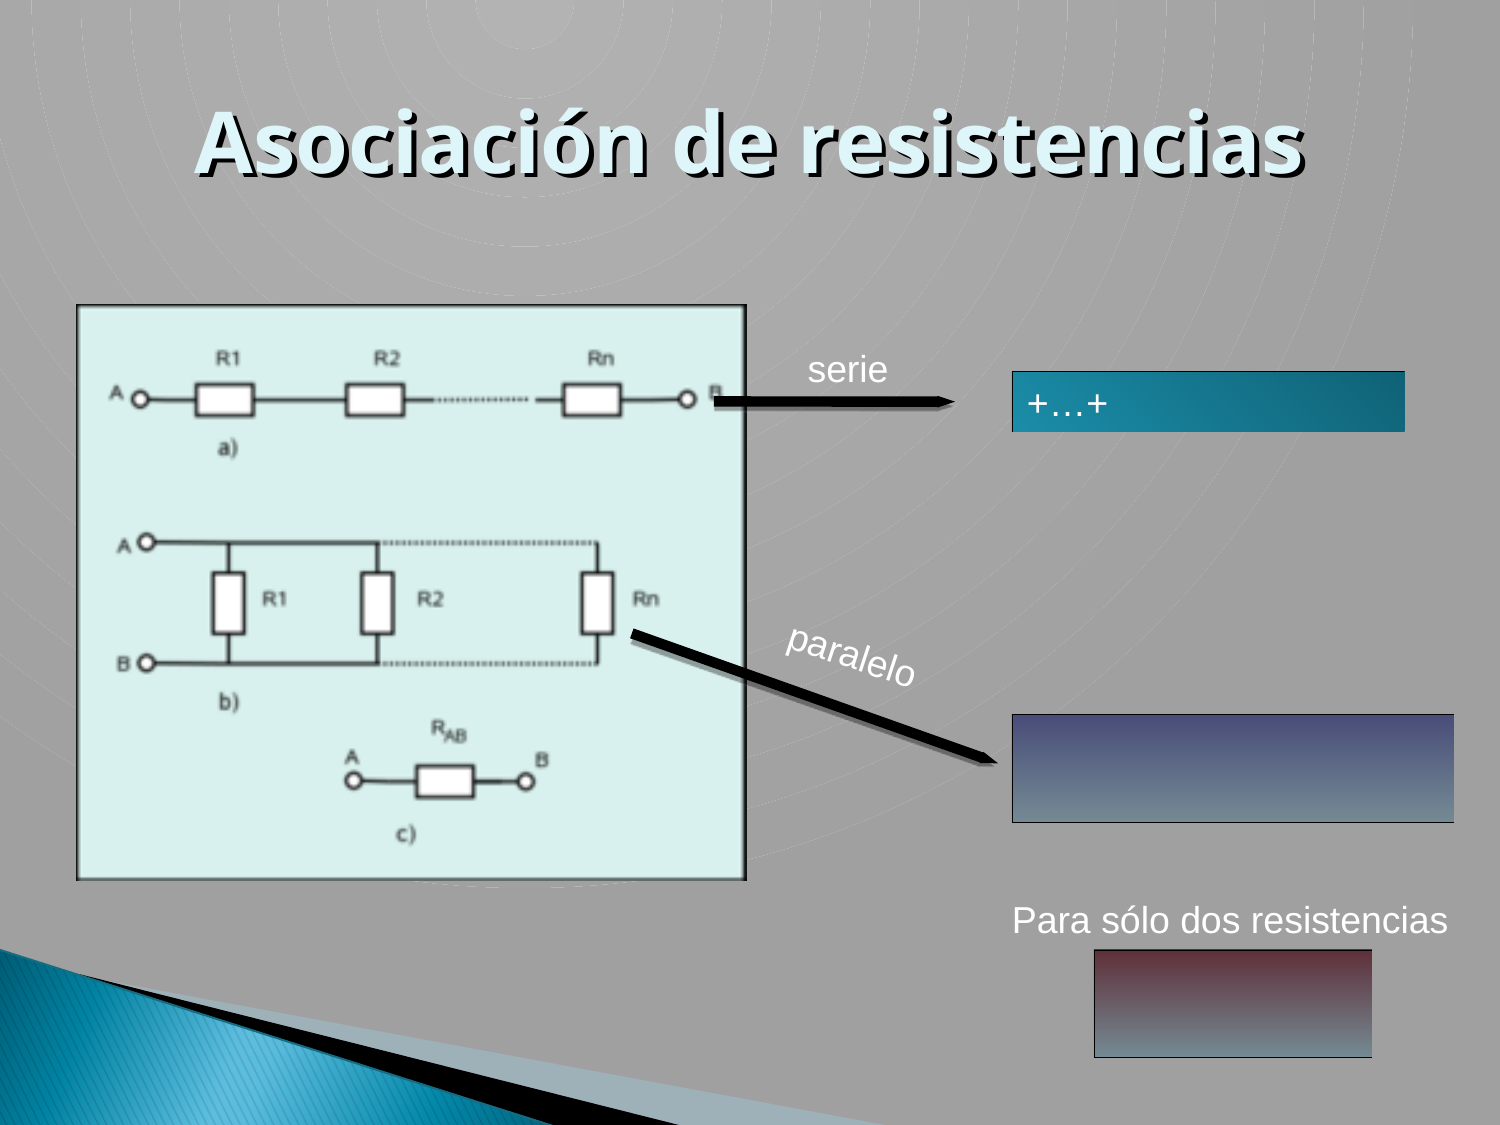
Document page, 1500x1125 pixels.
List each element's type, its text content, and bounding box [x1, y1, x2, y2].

text_box paralelo [767, 600, 939, 708]
text_box Para sólo dos resistencias [996, 889, 1469, 950]
title Asociación de resistencias [75, 45, 1426, 233]
text_box [1011, 714, 1454, 823]
text_box serie [767, 338, 929, 398]
picture [76, 304, 747, 881]
text_box [1093, 950, 1372, 1058]
text_box +…+ [1011, 371, 1405, 432]
